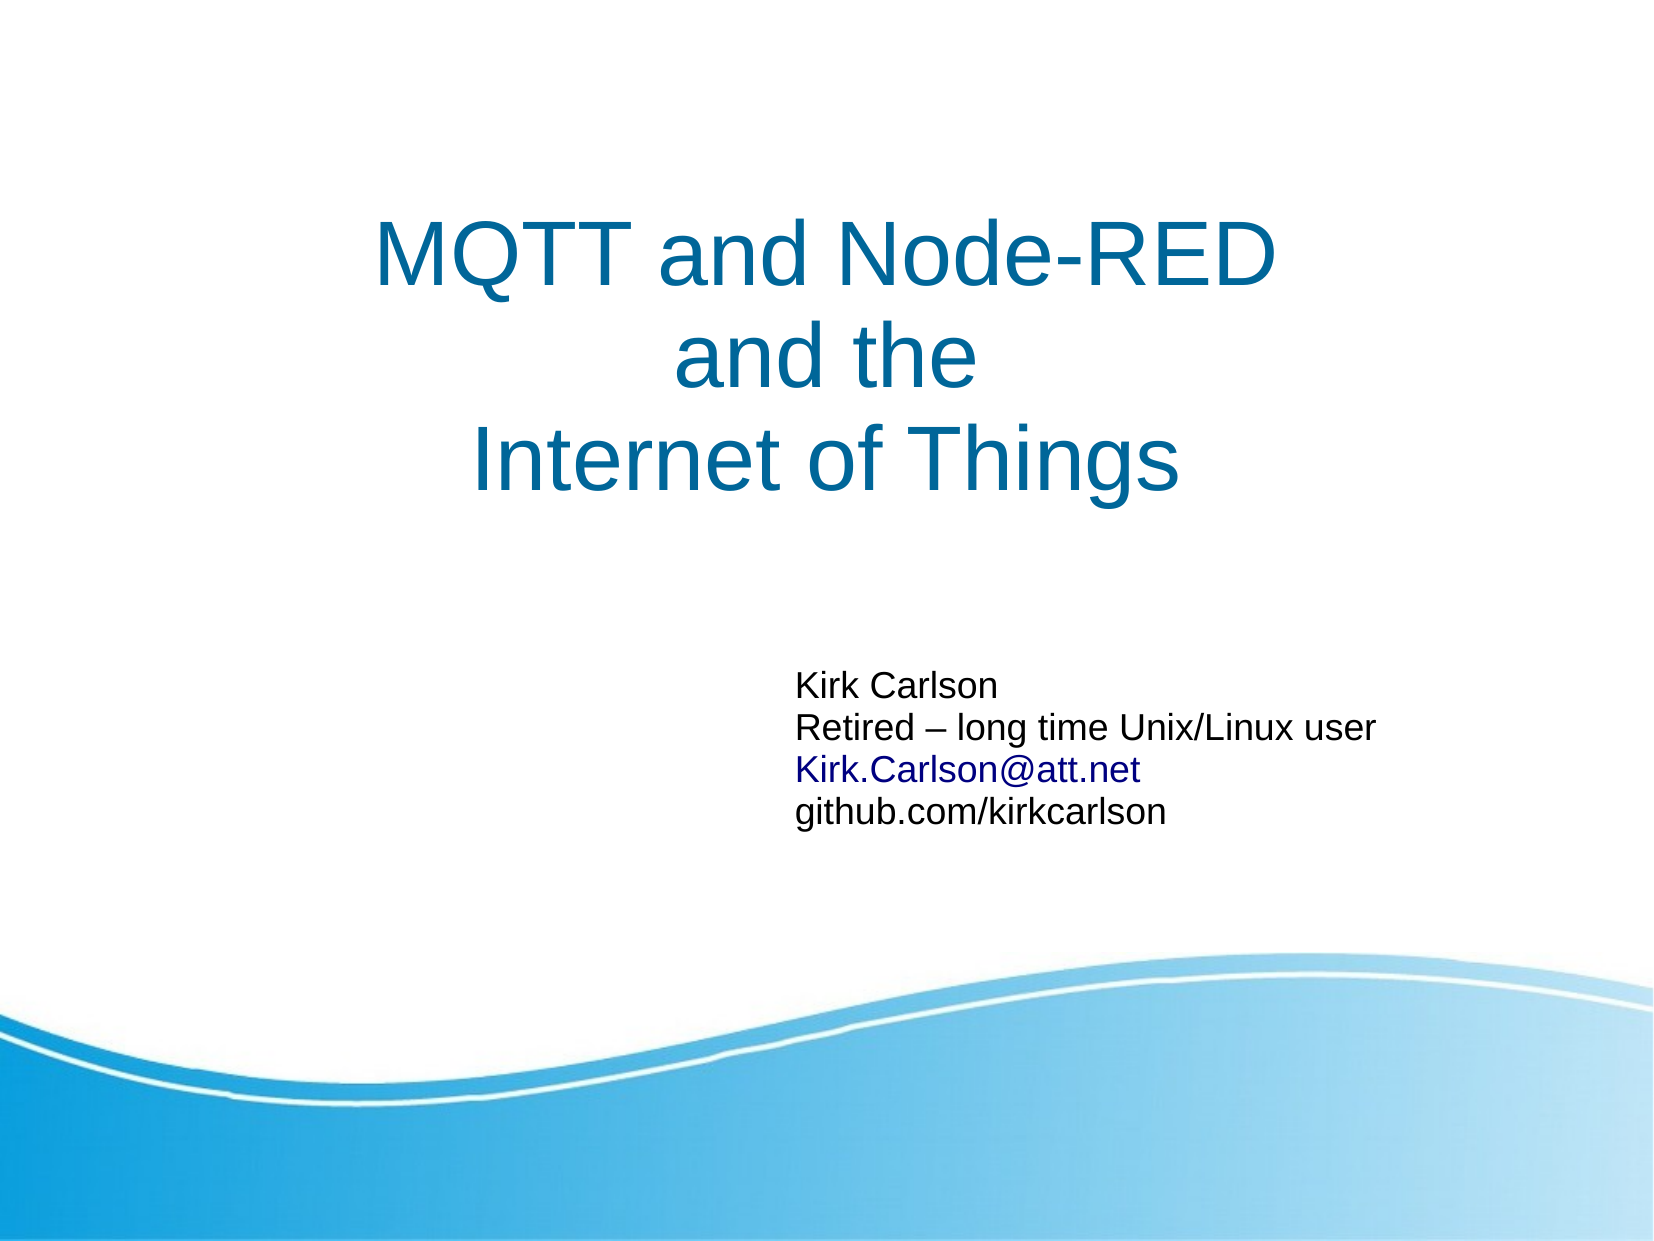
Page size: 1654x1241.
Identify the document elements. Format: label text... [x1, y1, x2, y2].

picture [0, 952, 1654, 1241]
title MQTT and Node-RED and the Internet of Things [0, 202, 1654, 511]
text_box Kirk Carlson Retired – long time Unix/Linux user Kirk.Carlson@att.net github.com/kirkcarlson [780, 657, 1591, 841]
